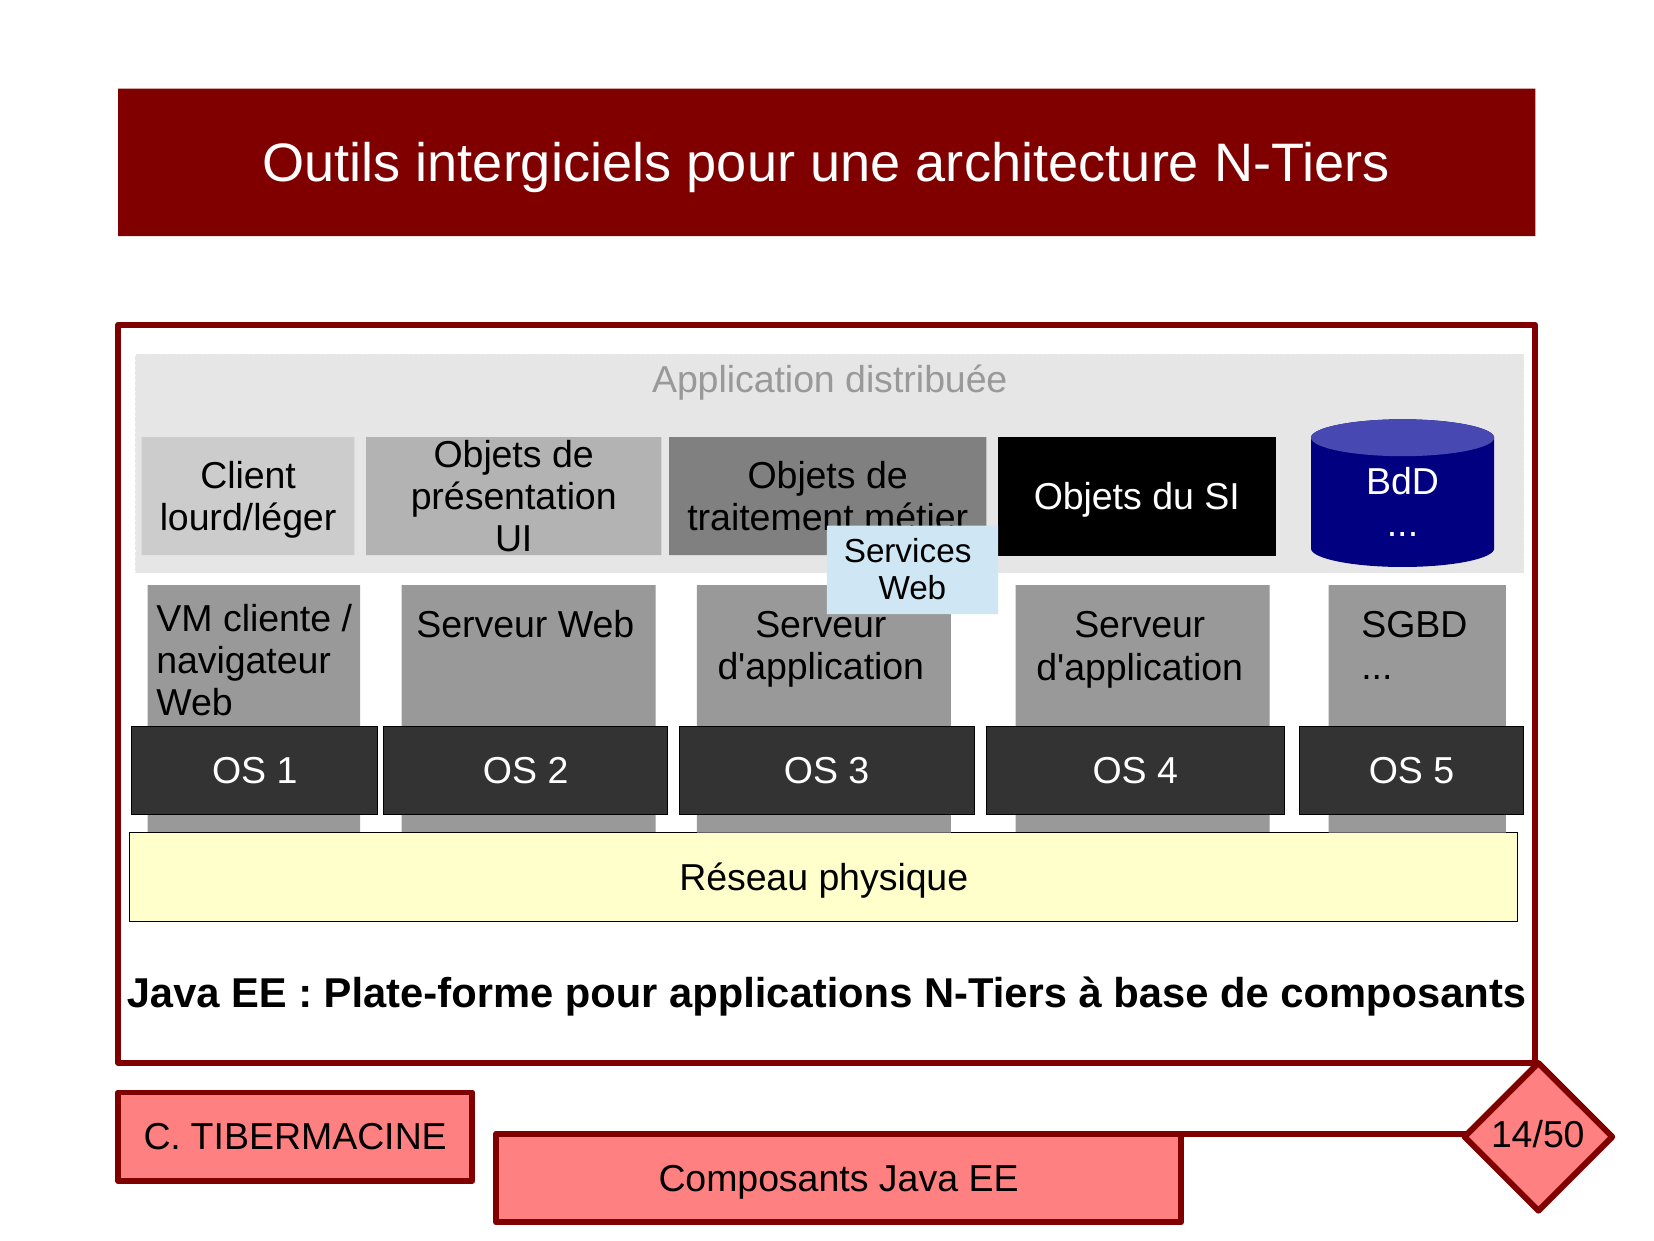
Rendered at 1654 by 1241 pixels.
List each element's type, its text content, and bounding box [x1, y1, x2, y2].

text_box [1328, 585, 1506, 726]
text_box Objets du SI [998, 437, 1276, 556]
text_box OS 2 [383, 726, 668, 815]
text_box Objets de présentation UI [366, 437, 662, 556]
text_box [147, 815, 361, 832]
text_box Java EE : Plate-forme pour applications N-Tiers à base de composants [112, 962, 1542, 1025]
text_box Composants Java EE [496, 1133, 1182, 1223]
text_box OS 4 [986, 726, 1285, 815]
text_box [1607, 1131, 1613, 1143]
text_box Serveur d'application [1021, 596, 1258, 696]
text_box [401, 815, 656, 832]
text_box [147, 585, 361, 590]
text_box [1015, 585, 1270, 726]
text_box BdD ... [1311, 439, 1495, 567]
text_box [1533, 1206, 1544, 1211]
text_box OS 3 [679, 726, 975, 815]
text_box Services Web [826, 525, 999, 615]
text_box OS 1 [131, 726, 378, 815]
text_box Client lourd/léger [141, 437, 355, 556]
text_box C. TIBERMACINE [118, 1092, 473, 1182]
text_box [1015, 815, 1270, 832]
text_box Application distribuée [135, 354, 1524, 573]
text_box OS 5 [1299, 726, 1524, 815]
text_box Réseau physique [129, 832, 1518, 922]
text_box Objets de traitement métier [669, 437, 987, 556]
text_box [401, 696, 656, 726]
text_box [1464, 1125, 1476, 1149]
text_box [1328, 815, 1506, 833]
text_box <numéro>/50 [1476, 1106, 1607, 1206]
text_box Serveur Web [401, 596, 659, 696]
text_box [696, 585, 951, 726]
text_box Outils intergiciels pour une architecture N-Tiers [118, 88, 1536, 237]
text_box Serveur d'application [702, 596, 939, 696]
text_box VM cliente / navigateur Web [141, 590, 368, 726]
text_box [401, 585, 656, 596]
text_box [696, 815, 951, 833]
text_box SGBD ... [1346, 596, 1483, 696]
text_box [1495, 1062, 1582, 1106]
